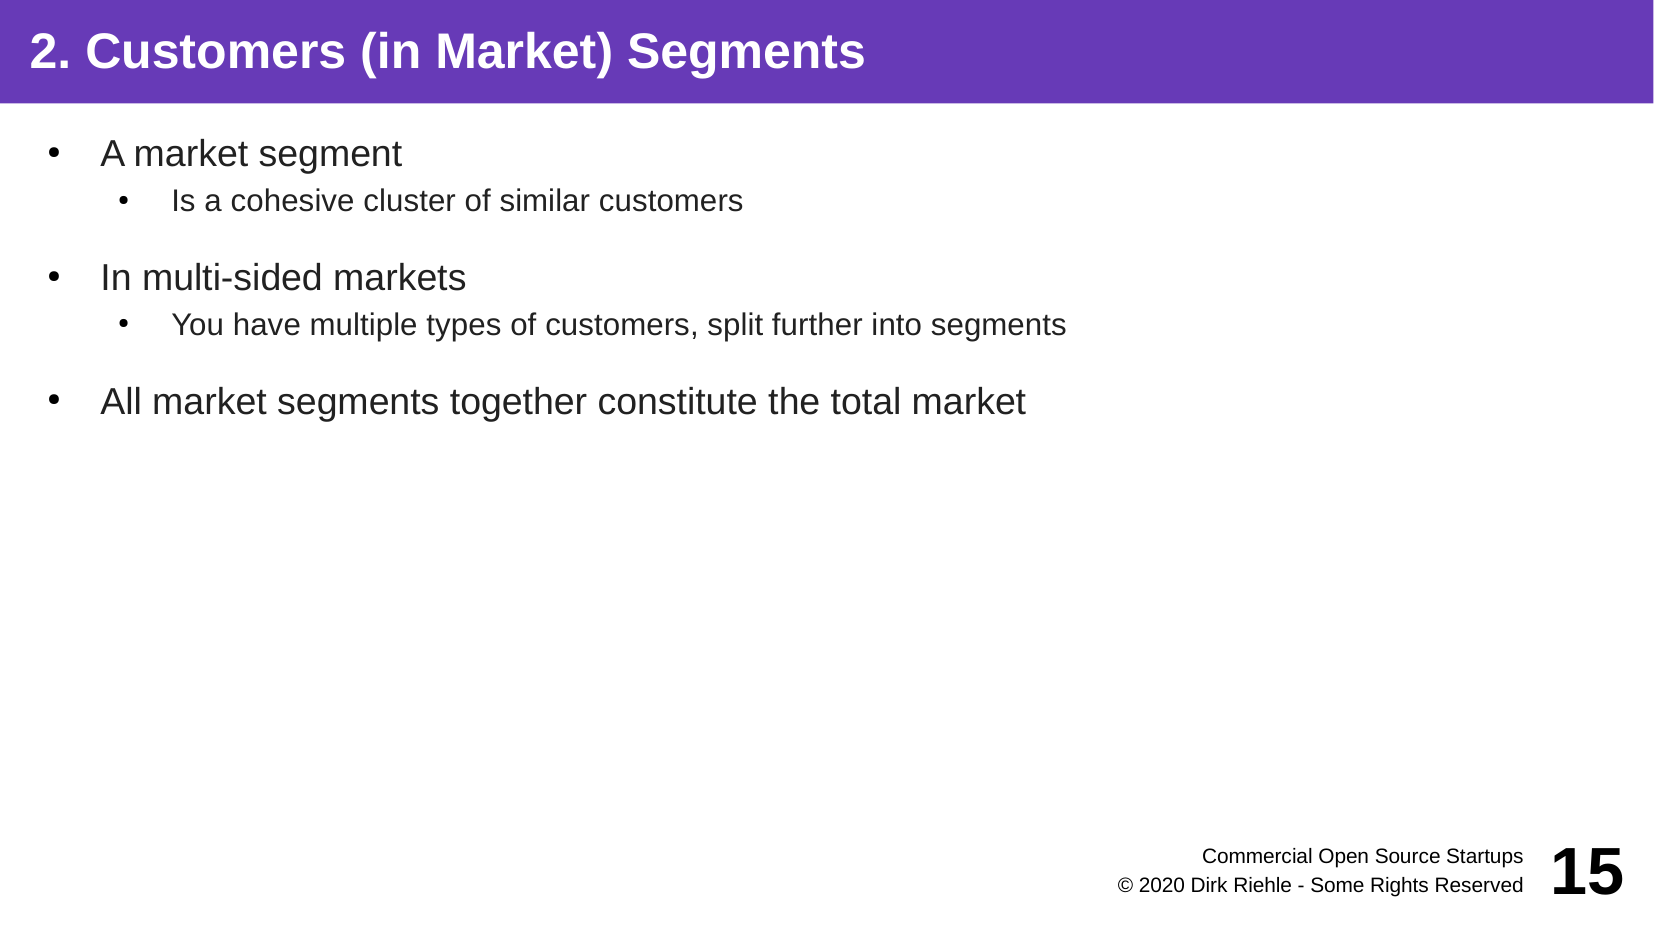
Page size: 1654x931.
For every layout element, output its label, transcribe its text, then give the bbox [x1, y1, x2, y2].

title 2. Customers (in Market) Segments [0, 0, 1654, 104]
list A market segment Is a cohesive cluster of similar customers In multi-sided markets You have multiple types of customers, split further into segments All market segments together constitute the total market [29, 132, 1625, 813]
